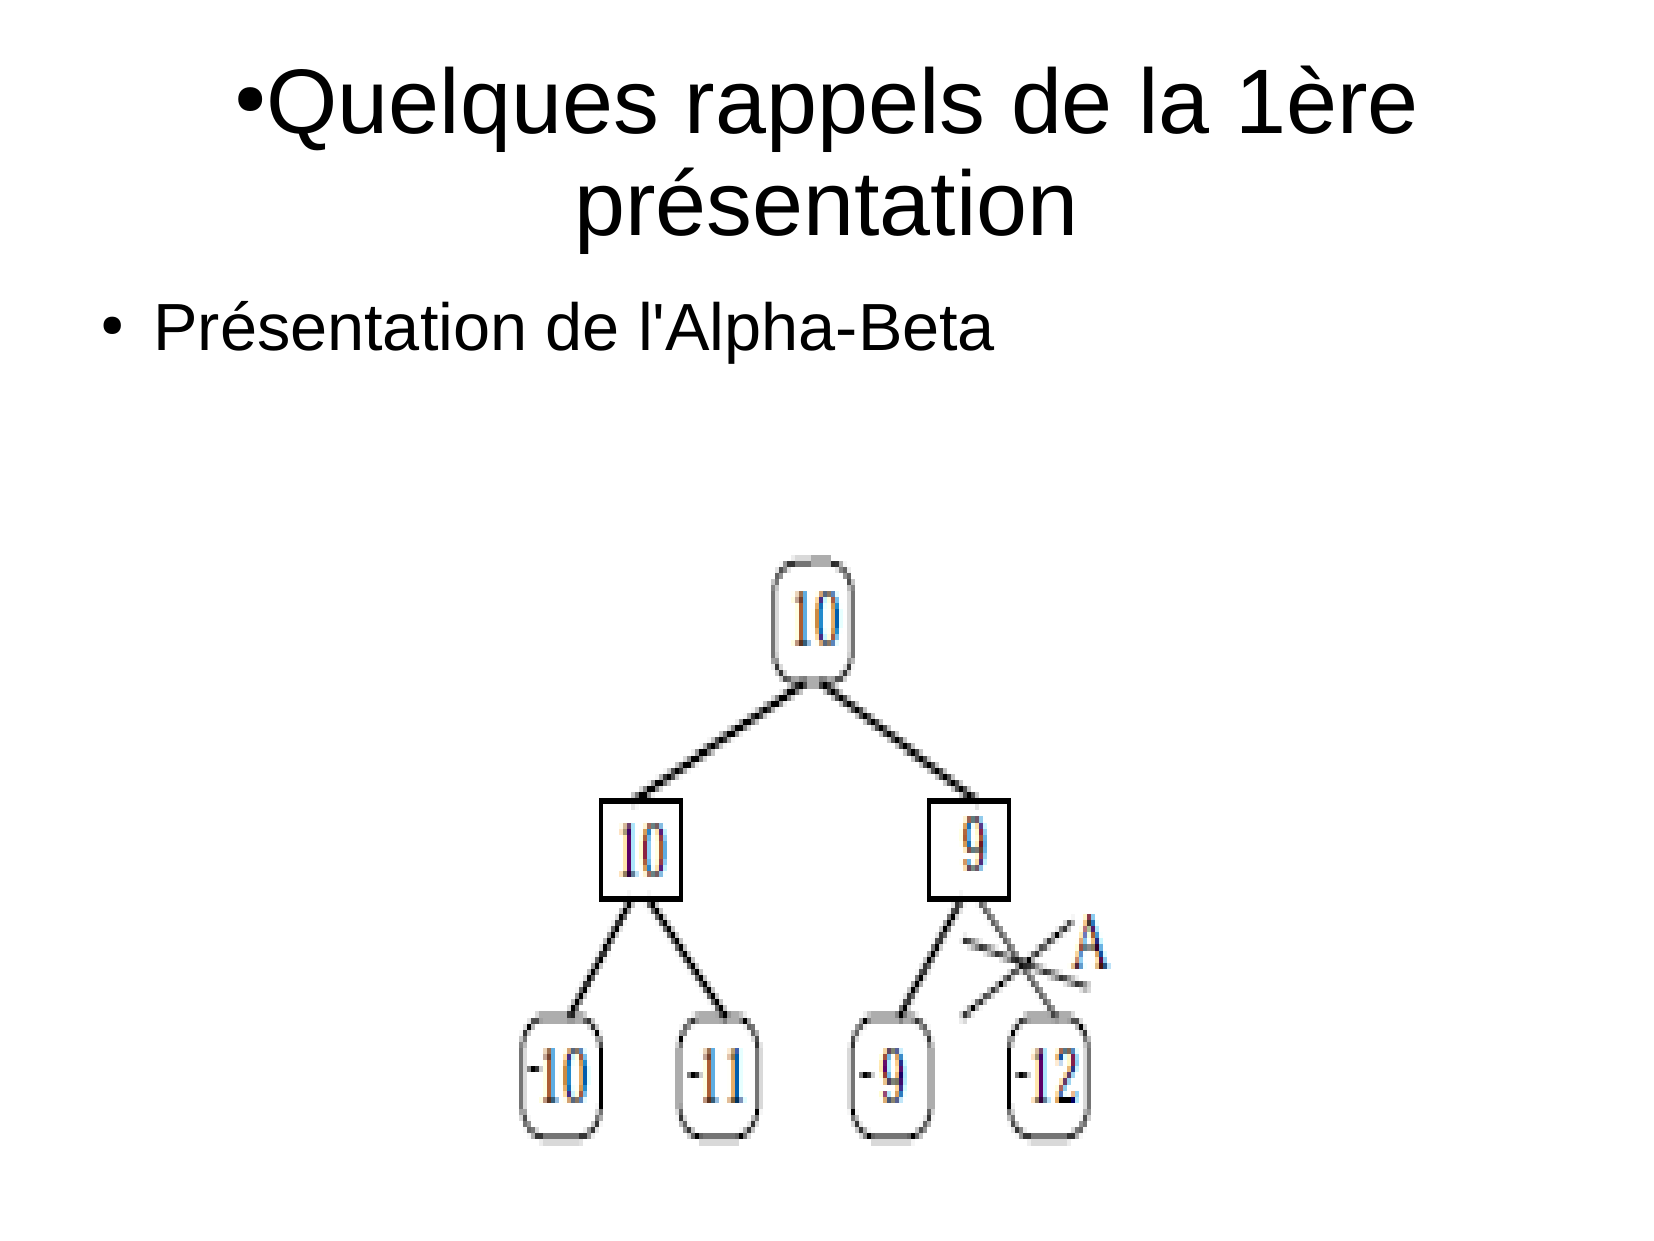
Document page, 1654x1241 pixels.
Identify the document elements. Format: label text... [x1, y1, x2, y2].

list Présentation de l'Alpha-Beta [82, 290, 1571, 1109]
title Quelques rappels de la 1ère présentation [82, 49, 1571, 257]
picture [519, 555, 1111, 1146]
